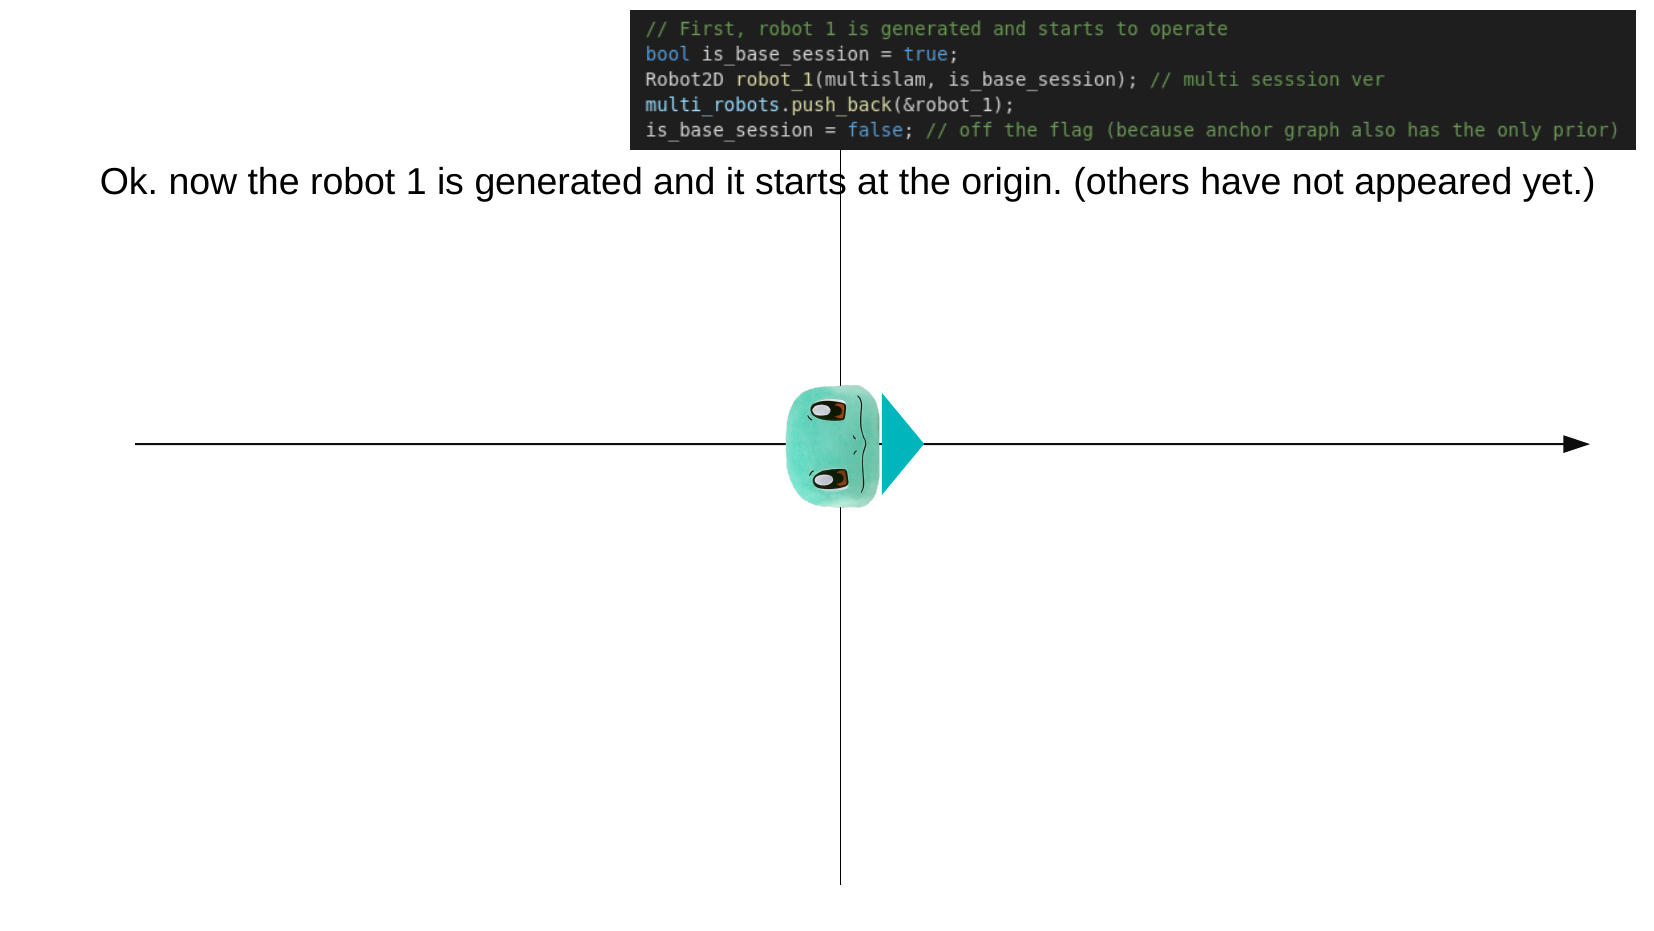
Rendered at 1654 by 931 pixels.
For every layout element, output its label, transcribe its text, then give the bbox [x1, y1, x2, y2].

picture [630, 10, 1636, 151]
picture [752, 367, 911, 526]
text_box [881, 392, 925, 496]
text_box Ok. now the robot 1 is generated and it starts at the origin. (others have not appeared yet.) [85, 153, 1612, 210]
